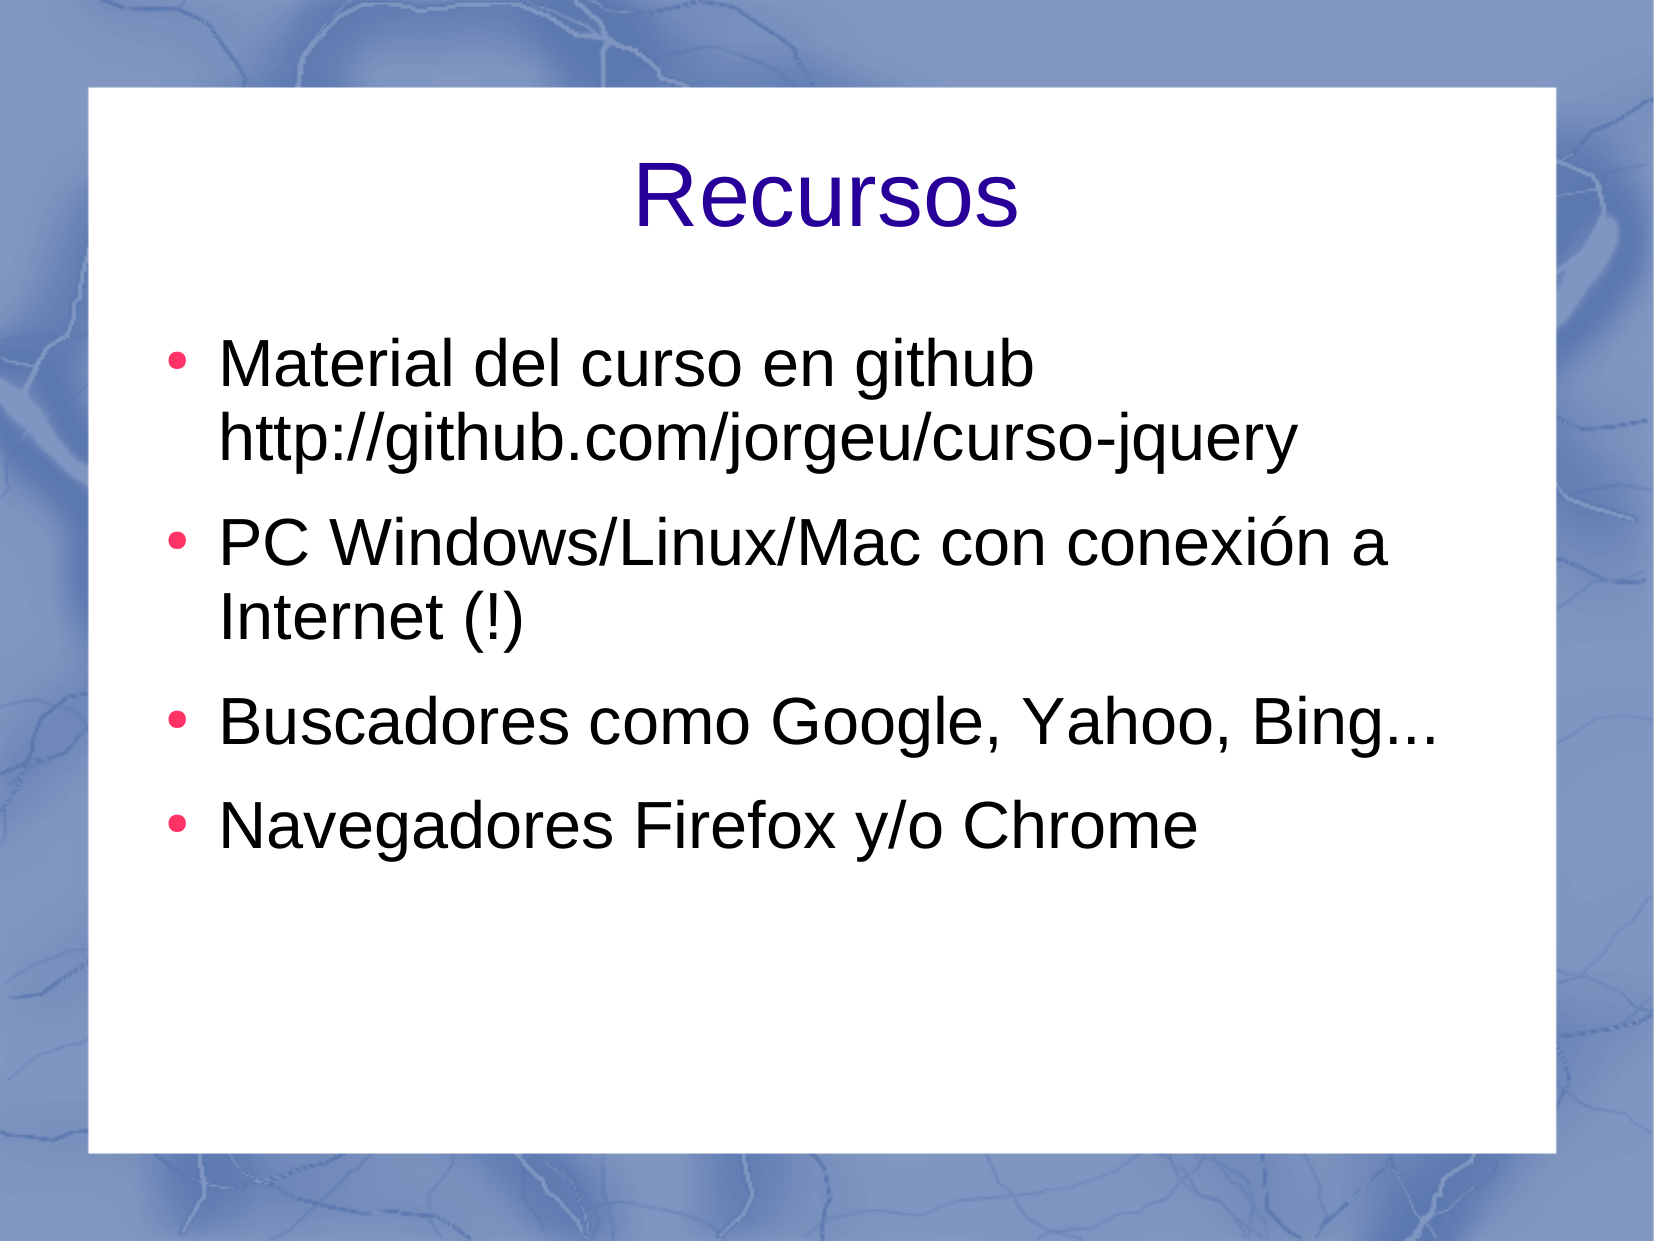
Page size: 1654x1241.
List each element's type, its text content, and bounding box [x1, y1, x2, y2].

title Recursos [118, 90, 1536, 298]
list Material del curso en github http://github.com/jorgeu/curso-jquery PC Windows/Linux/Mac con conexión a Internet (!) Buscadores como Google, Yahoo, Bing... Navegadores Firefox y/o Chrome [147, 325, 1506, 1232]
picture [0, 0, 1654, 1241]
